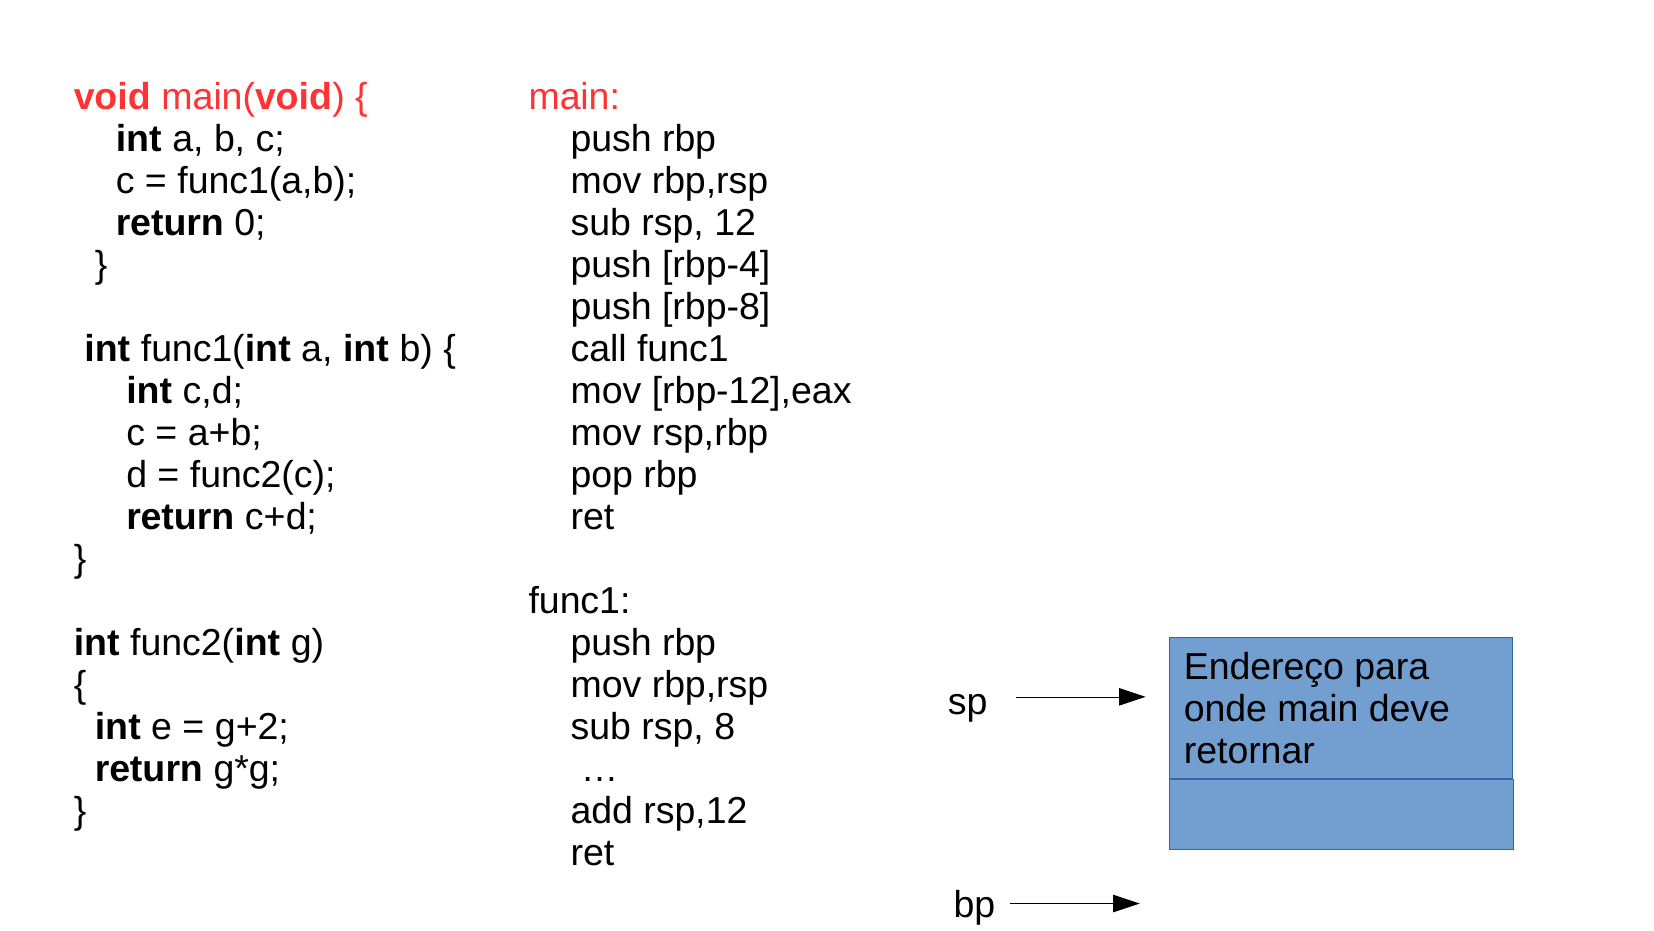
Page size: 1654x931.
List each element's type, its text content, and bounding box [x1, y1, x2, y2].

text_box main: push rbp mov rbp,rsp sub rsp, 12 push [rbp-4] push [rbp-8] call func1 mov [rbp-12],eax mov rsp,rbp pop rbp ret func1: push rbp mov rbp,rsp sub rsp, 8 … add rsp,12 ret [513, 68, 939, 881]
text_box [1169, 779, 1514, 837]
text_box void main(void) { int a, b, c; c = func1(a,b); return 0; } int func1(int a, int b) { int c,d; c = a+b; d = func2(c); return c+d; } int func2(int g) { int e = g+2; return g*g; } [59, 67, 485, 839]
text_box sp [939, 673, 1003, 731]
text_box Endereço para onde main deve retornar [1169, 637, 1513, 779]
text_box bp [938, 876, 1011, 931]
